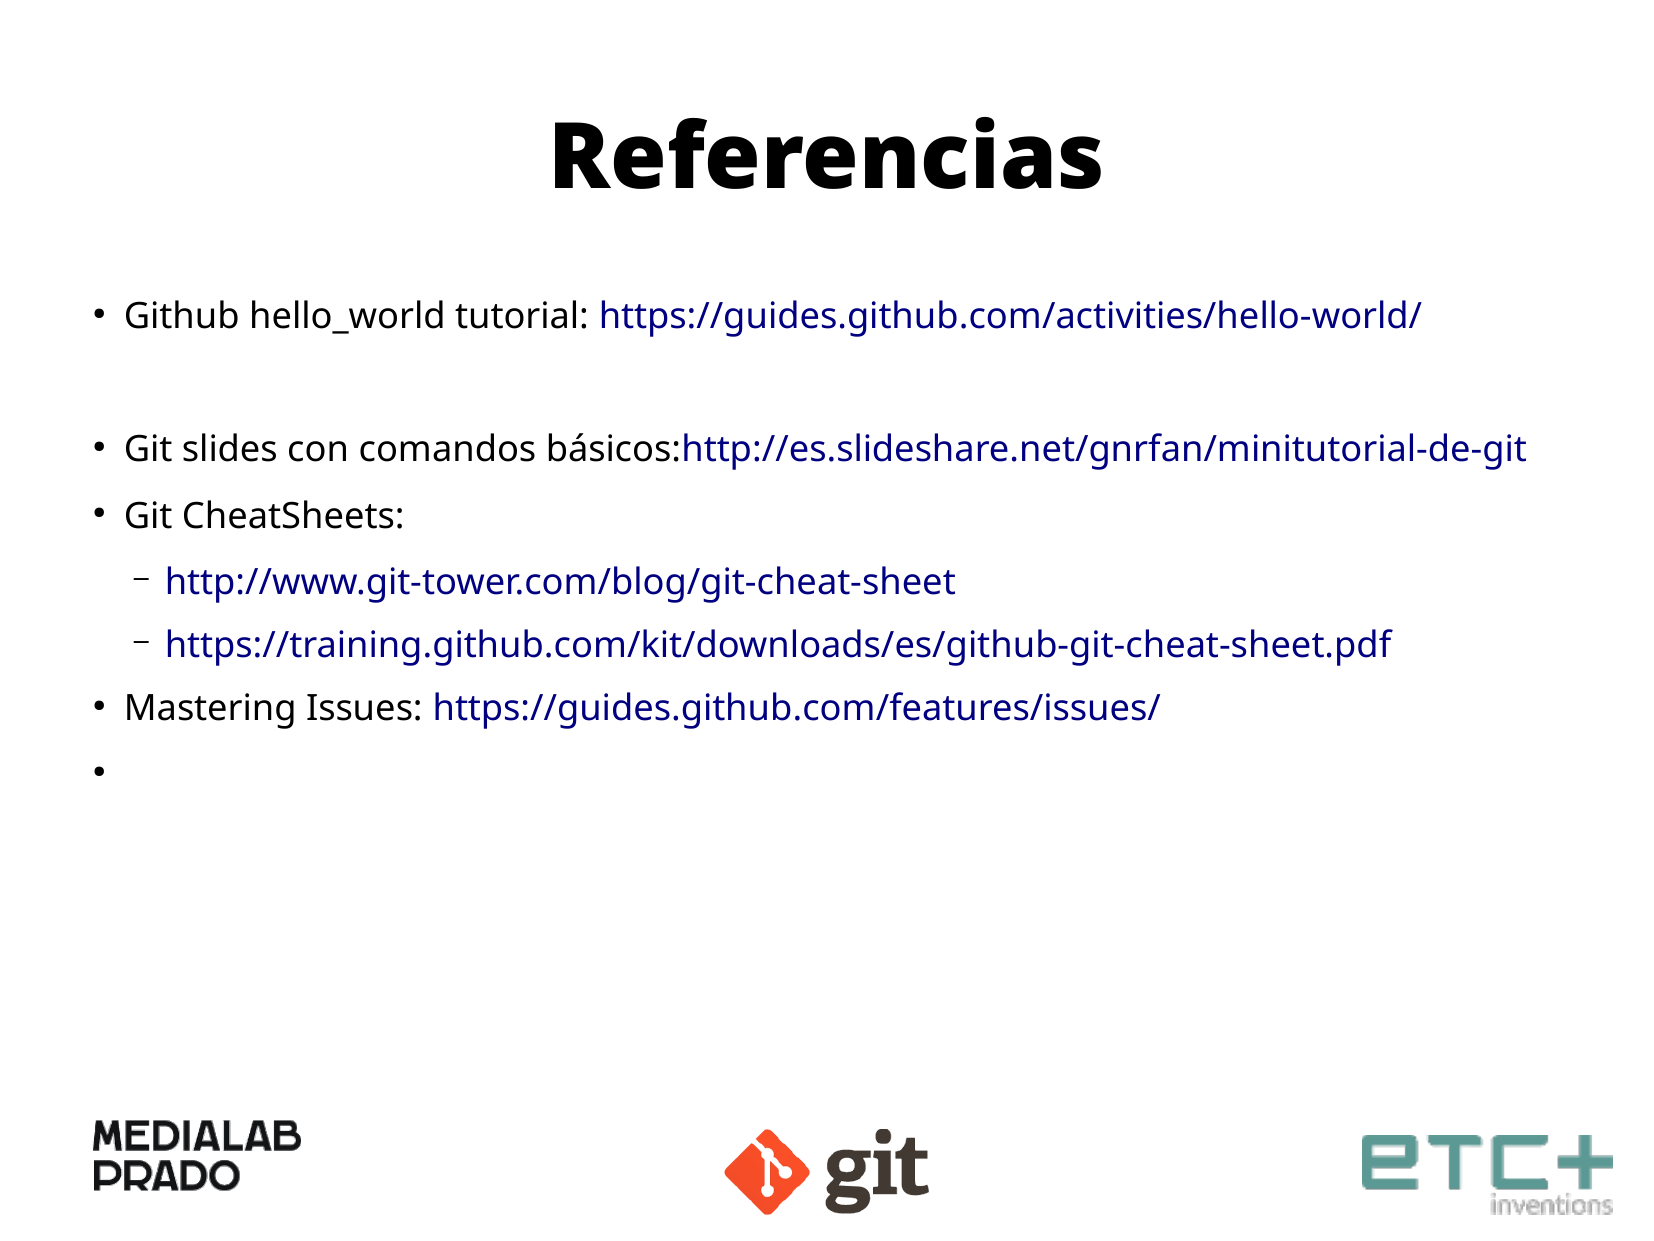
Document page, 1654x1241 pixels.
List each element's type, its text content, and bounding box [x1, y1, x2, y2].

title Referencias [82, 49, 1571, 257]
list Github hello_world tutorial: https://guides.github.com/activities/hello-world/ Git slides con comandos básicos:http://es.slideshare.net/gnrfan/minitutorial-de-git Git CheatSheets: http://www.git-tower.com/blog/git-cheat-sheet https://training.github.com/kit/downloads/es/github-git-cheat-sheet.pdf Mastering Issues: https://guides.github.com/features/issues/ [82, 290, 1571, 1010]
picture [15, 1064, 379, 1241]
picture [724, 1129, 929, 1216]
picture [1362, 1135, 1613, 1216]
